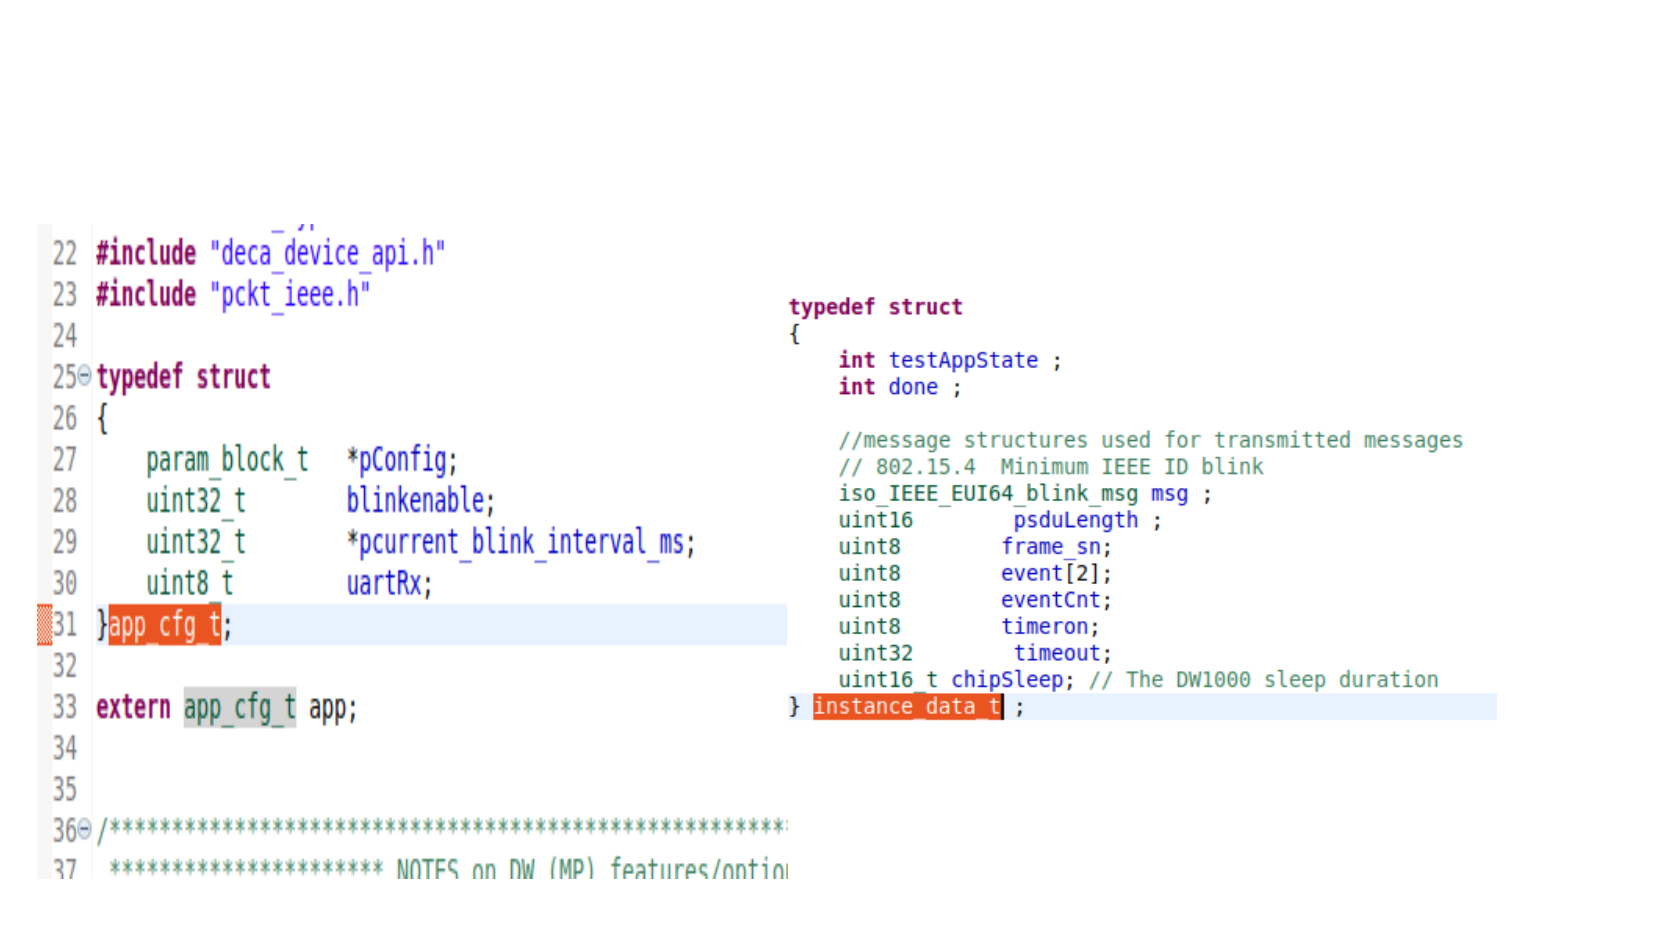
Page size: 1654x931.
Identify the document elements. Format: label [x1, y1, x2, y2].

picture [37, 224, 1497, 879]
